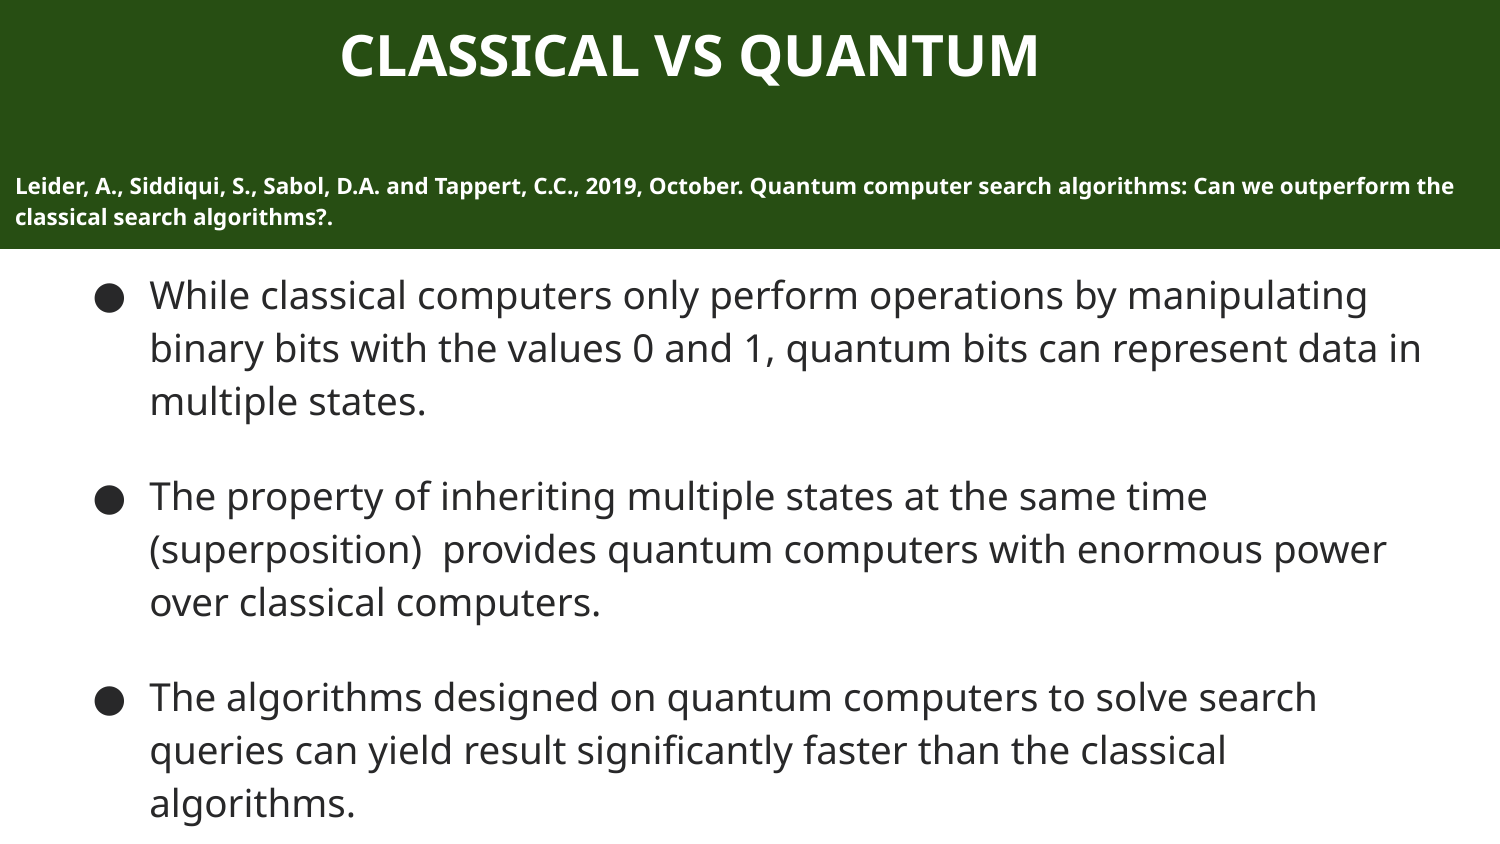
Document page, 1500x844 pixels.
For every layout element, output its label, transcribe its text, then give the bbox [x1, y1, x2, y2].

list While classical computers only perform operations by manipulating binary bits with the values 0 and 1, quantum bits can represent data in multiple states. The property of inheriting multiple states at the same time (superposition) provides quantum computers with enormous power over classical computers. The algorithms designed on quantum computers to solve search queries can yield result significantly faster than the classical algorithms. [59, 248, 1441, 657]
title CLASSICAL VS QUANTUM Leider, A., Siddiqui, S., Sabol, D.A. and Tappert, C.C., 2019, October. Quantum computer search algorithms: Can we outperform the classical search algorithms?. [0, 0, 1500, 249]
